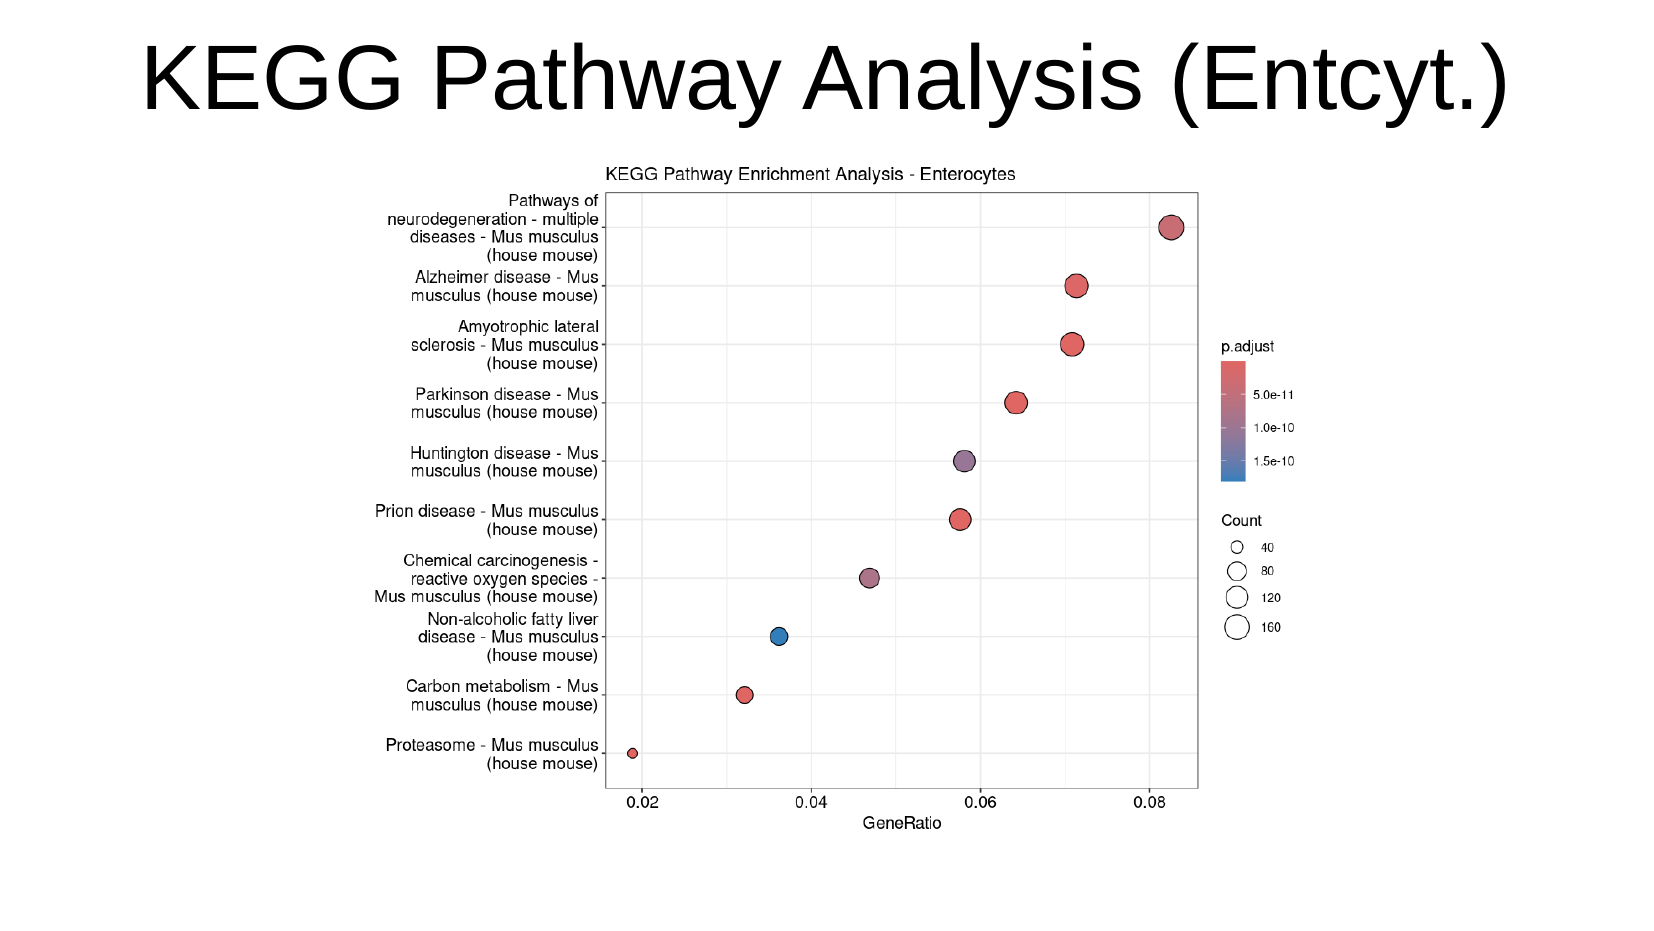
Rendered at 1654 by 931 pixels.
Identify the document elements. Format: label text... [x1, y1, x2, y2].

picture [366, 159, 1309, 840]
title KEGG Pathway Analysis (Entcyt.) [82, 0, 1571, 156]
